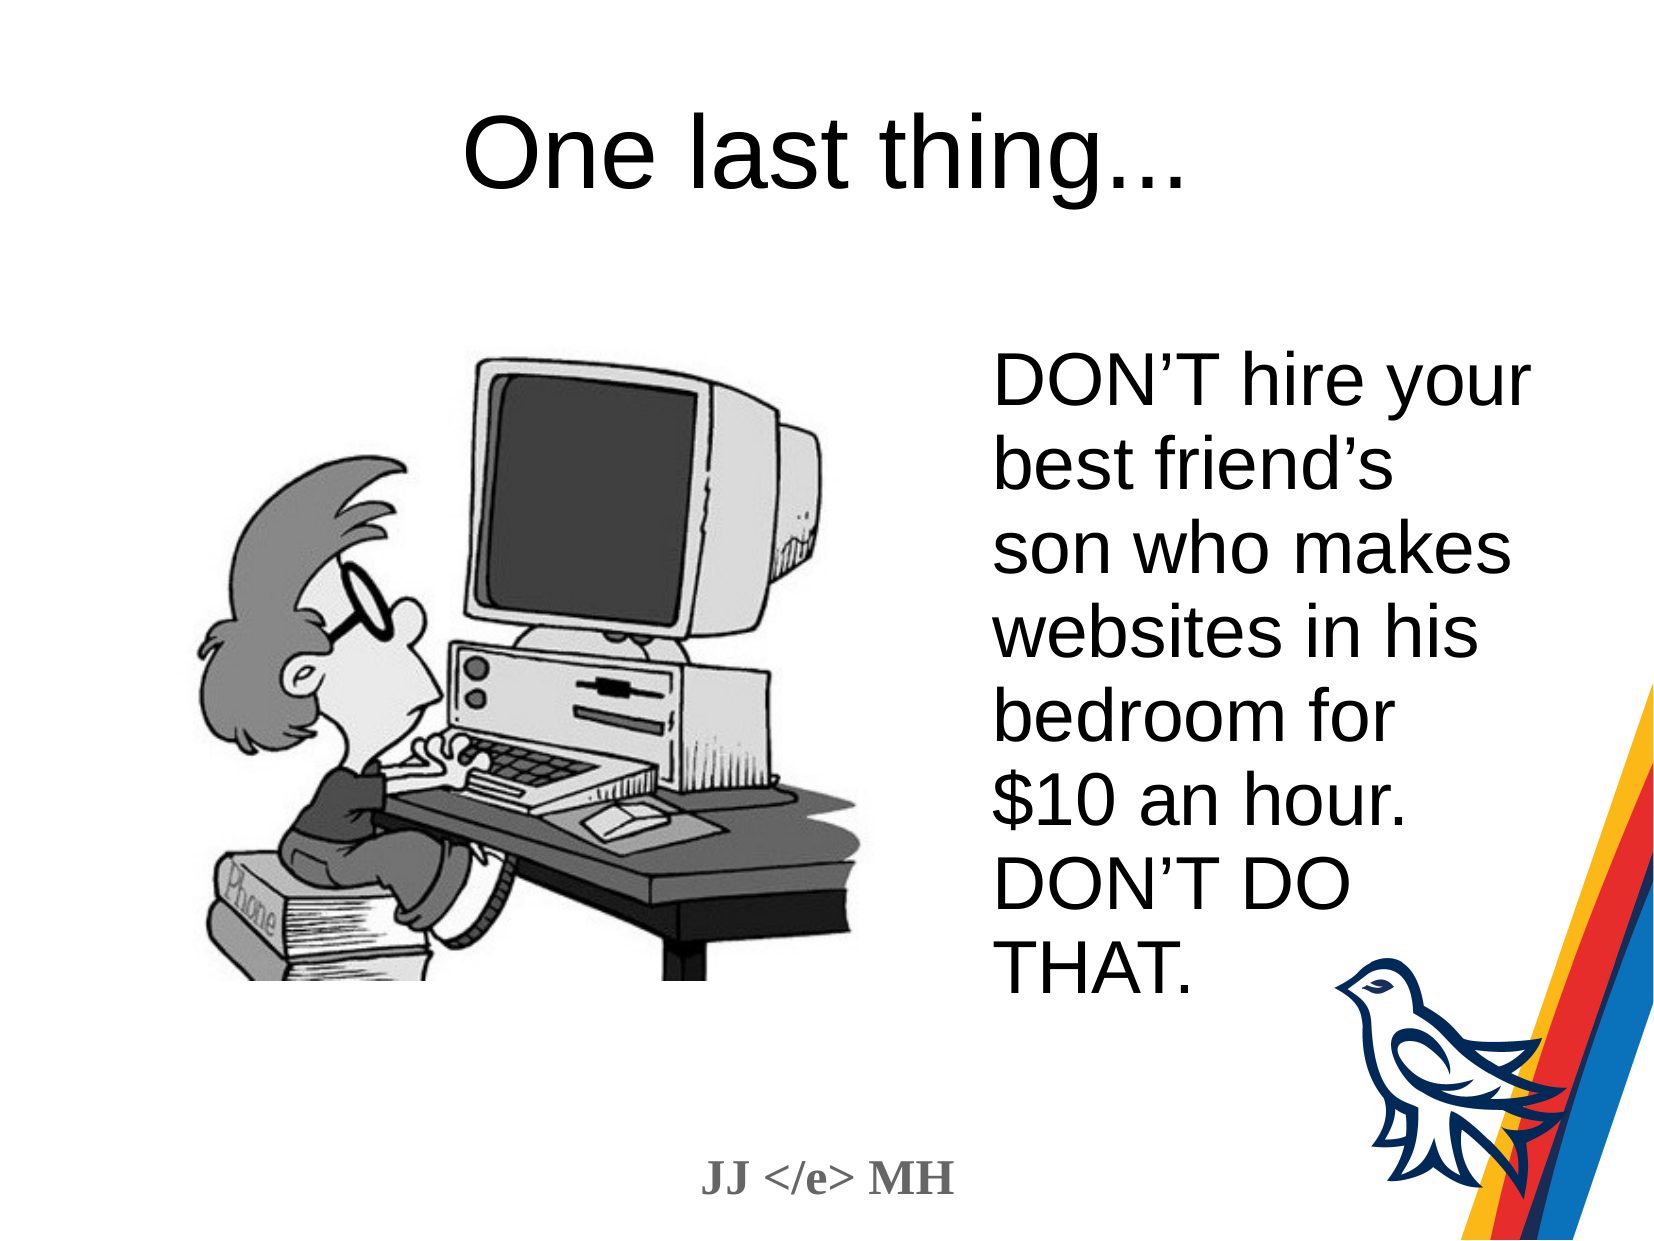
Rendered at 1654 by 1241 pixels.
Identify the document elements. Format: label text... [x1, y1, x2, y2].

list DON’T hire your best friend’s son who makes websites in his bedroom for $10 an hour. DON’T DO THAT. [921, 337, 1536, 1057]
picture [118, 321, 917, 981]
title One last thing... [82, 49, 1571, 257]
picture [1324, 684, 1654, 1240]
